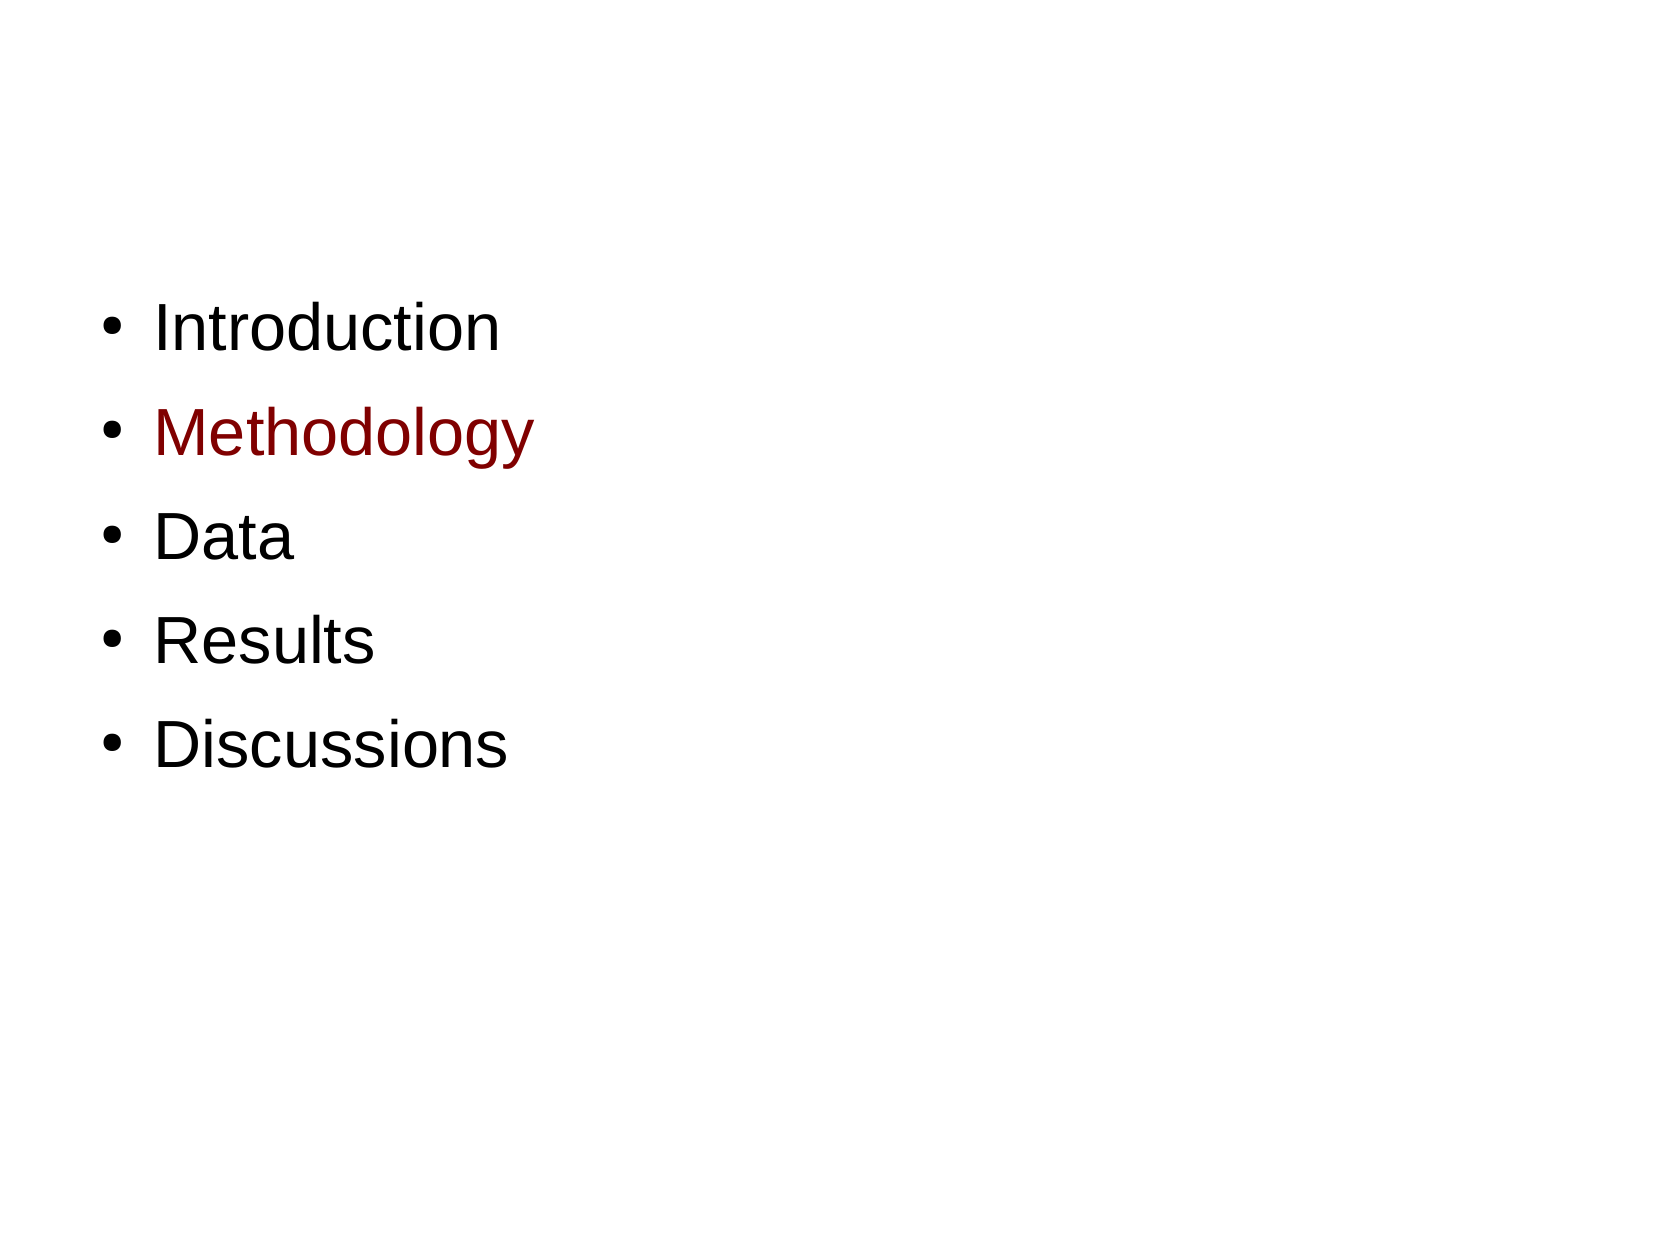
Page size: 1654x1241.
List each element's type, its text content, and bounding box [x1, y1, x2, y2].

list Introduction Methodology Data Results Discussions [82, 290, 1571, 1010]
